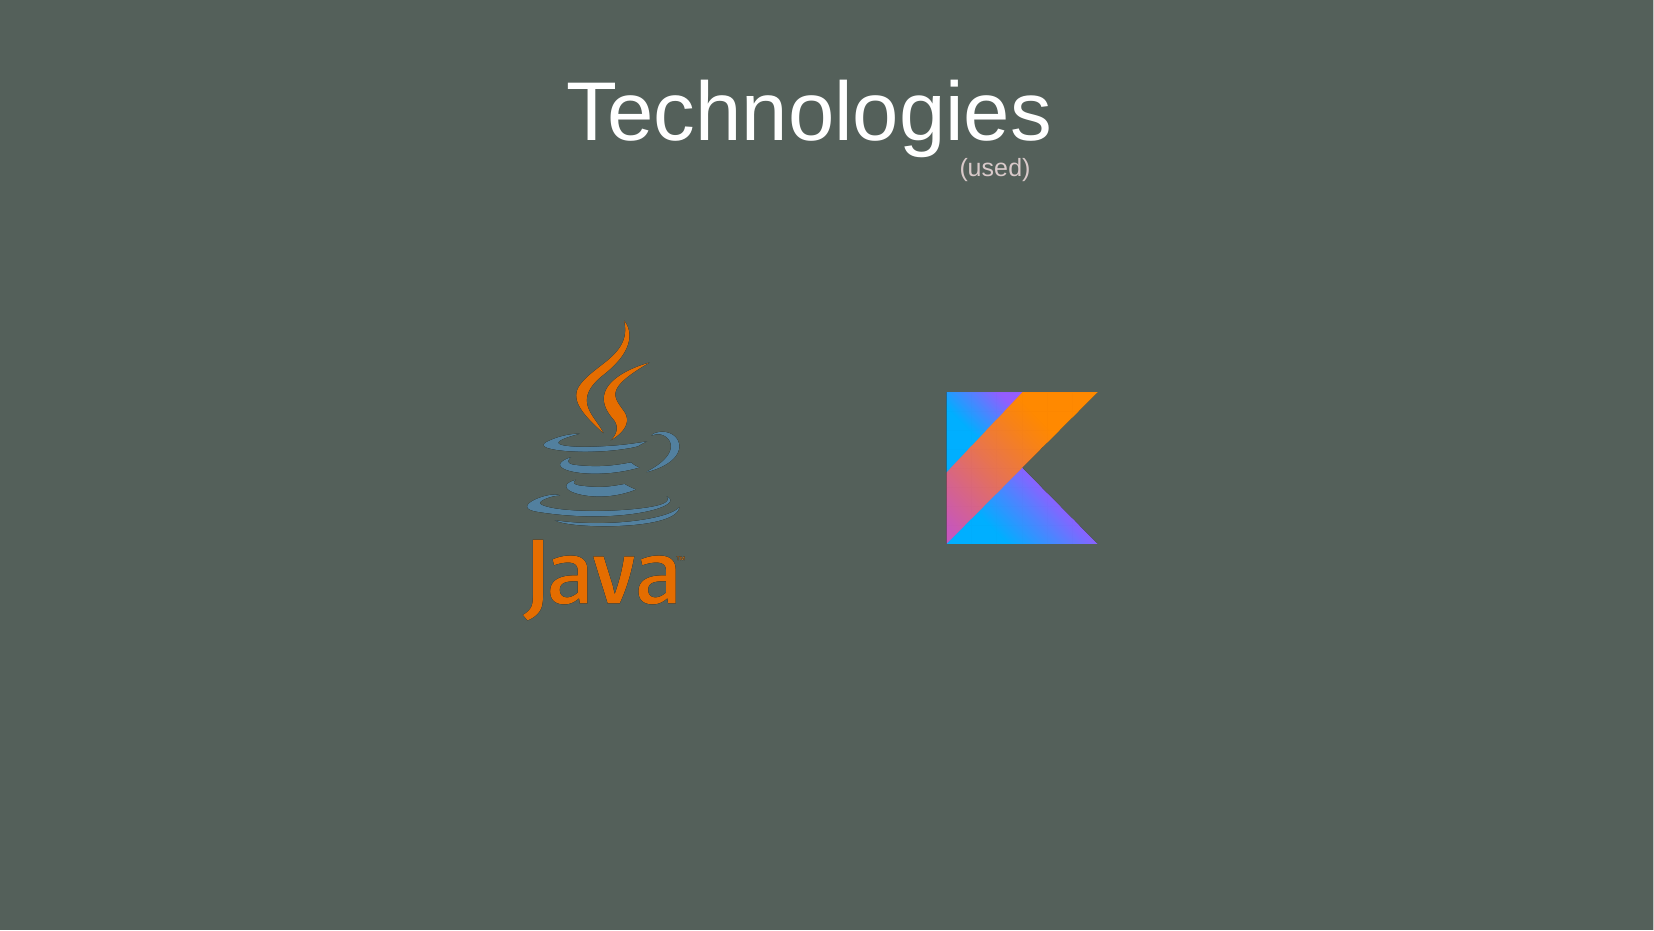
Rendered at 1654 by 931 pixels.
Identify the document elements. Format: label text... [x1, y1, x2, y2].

picture [921, 392, 1123, 544]
picture [519, 318, 686, 623]
text_box (used) [944, 146, 1229, 189]
title Technologies [70, 57, 1548, 166]
